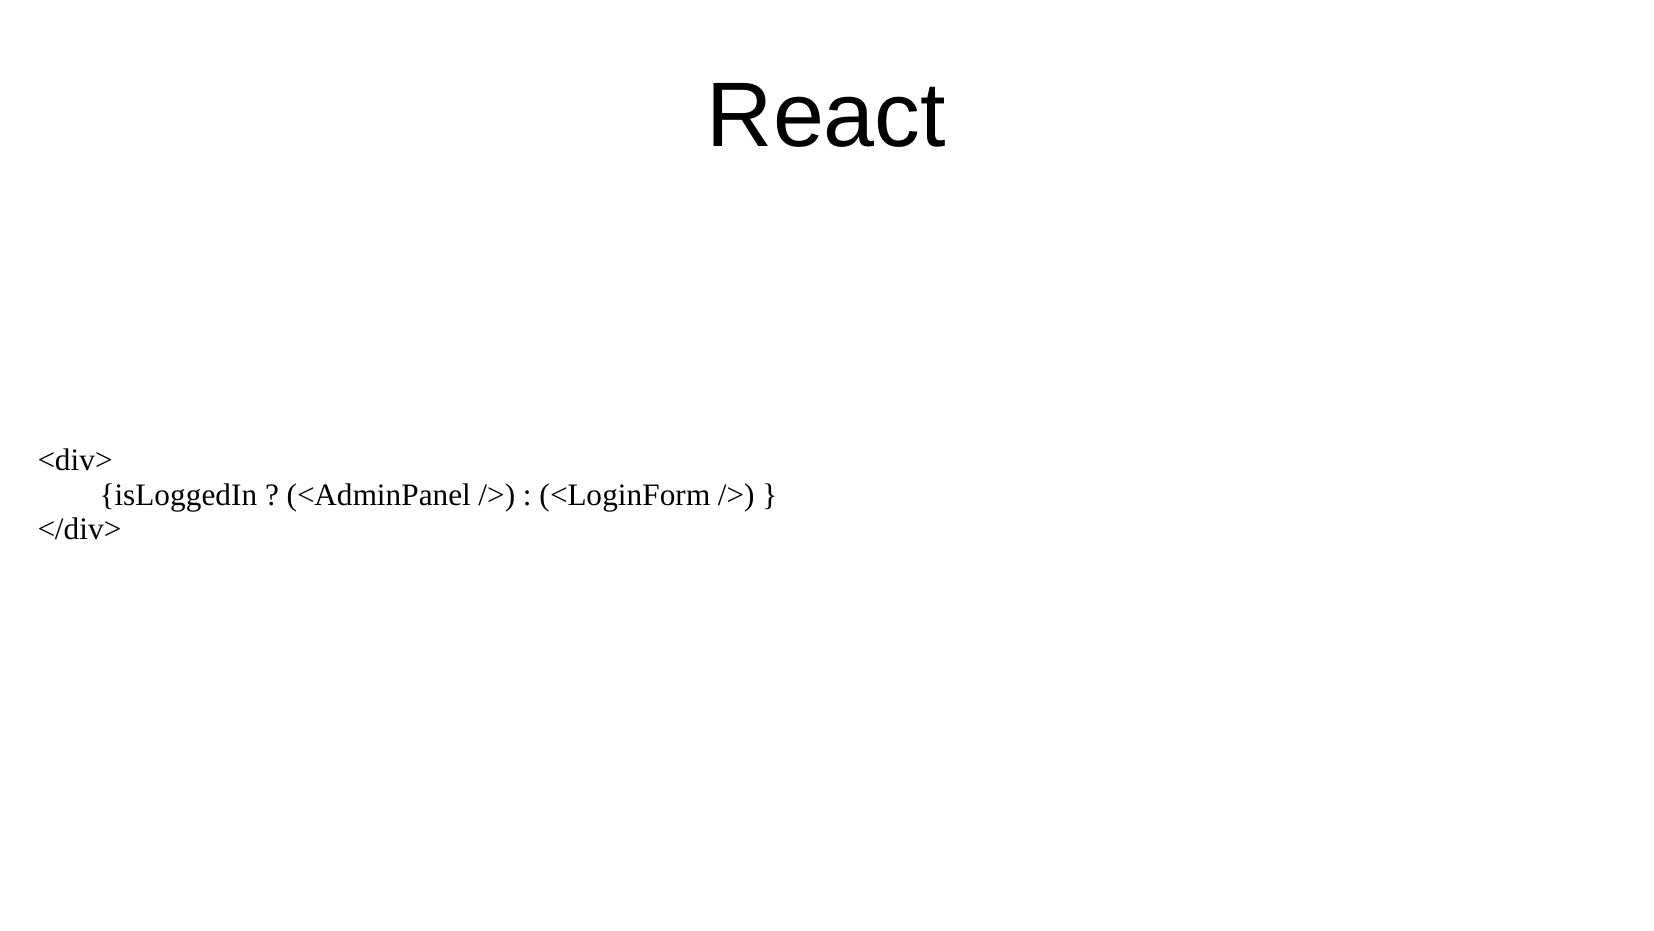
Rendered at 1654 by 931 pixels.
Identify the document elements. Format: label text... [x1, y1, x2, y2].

subtitle <div> {isLoggedIn ? (<AdminPanel />) : (<LoginForm />) } </div> [37, 225, 1526, 765]
title React [82, 37, 1571, 193]
